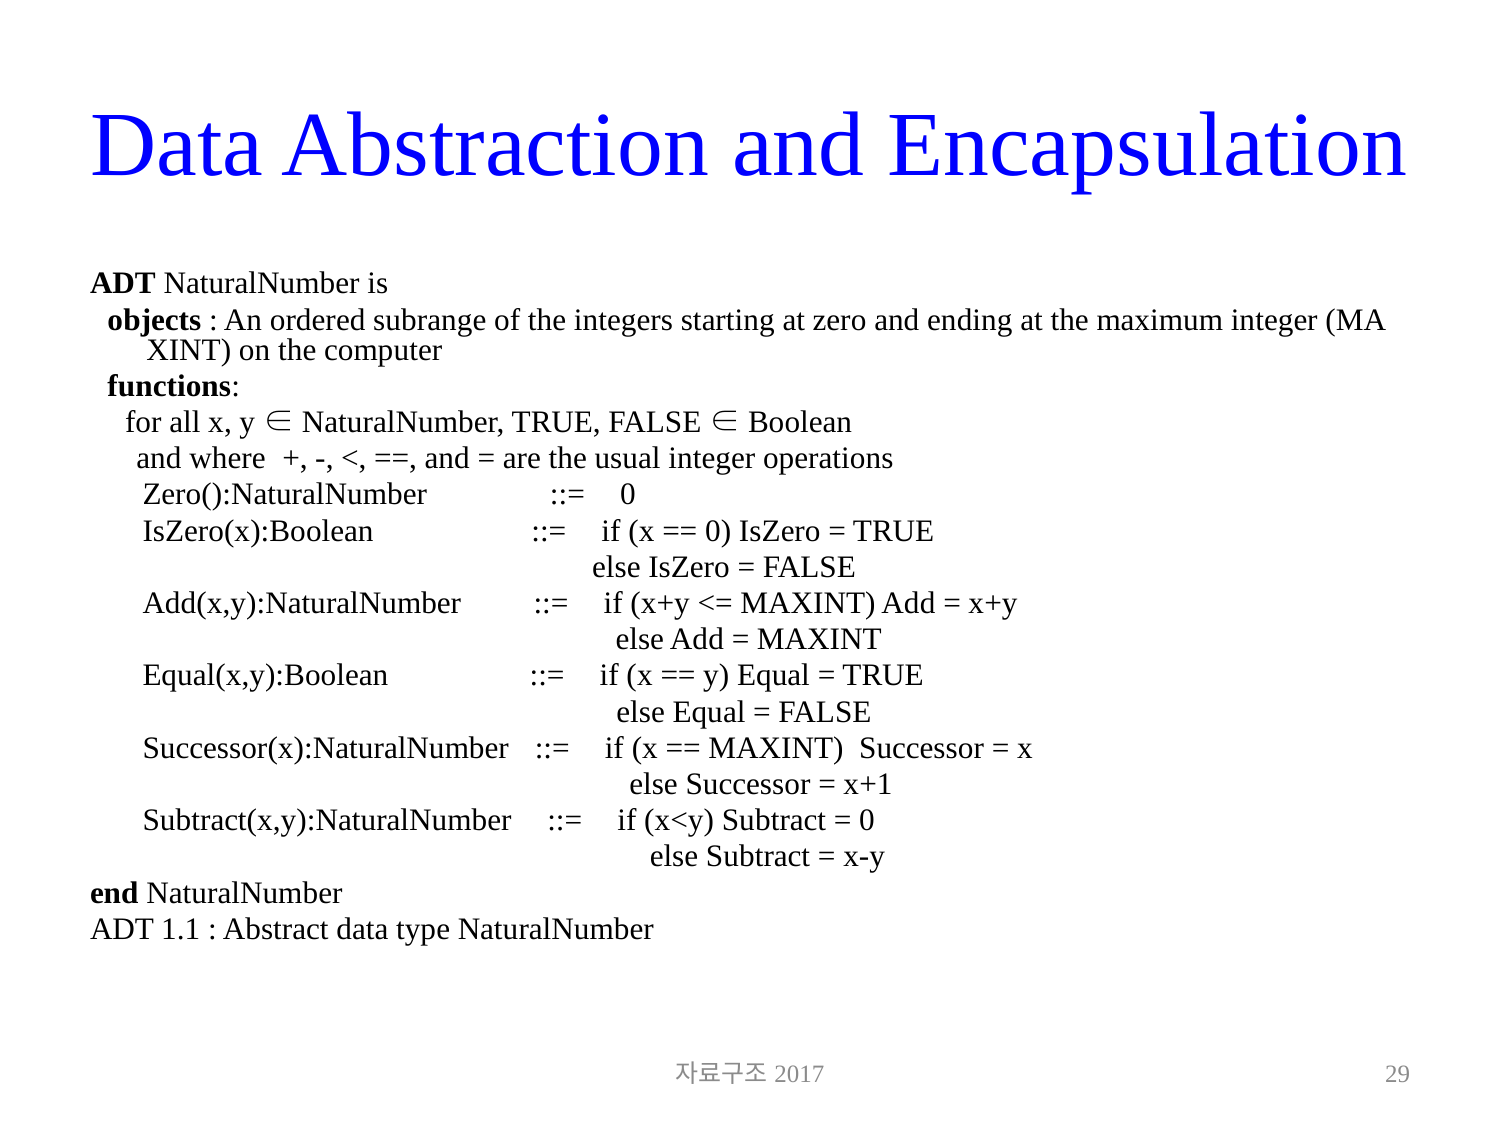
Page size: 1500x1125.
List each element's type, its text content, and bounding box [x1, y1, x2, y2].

slide_number <숫자> [1074, 1042, 1425, 1103]
title Data Abstraction and Encapsulation [75, 45, 1425, 233]
list ADT NaturalNumber is objects : An ordered subrange of the integers starting at zero and ending at the maximum integer (MAXINT) on the computer functions: for all x, y ∈ NaturalNumber, TRUE, FALSE ∈ Boolean and where +, -, <, ==, and = are the usual integer operations Zero():NaturalNumber ::= 0 IsZero(x):Boolean ::= if (x == 0) IsZero = TRUE else IsZero = FALSE Add(x,y):NaturalNumber ::= if (x+y <= MAXINT) Add = x+y else Add = MAXINT Equal(x,y):Boolean ::= if (x == y) Equal = TRUE else Equal = FALSE Successor(x):NaturalNumber ::= if (x == MAXINT) Successor = x else Successor = x+1 Subtract(x,y):NaturalNumber ::= if (x<y) Subtract = 0 else Subtract = x-y end NaturalNumber ADT 1.1 : Abstract data type NaturalNumber [75, 262, 1425, 1005]
footer 자료구조 2017 [512, 1042, 988, 1103]
